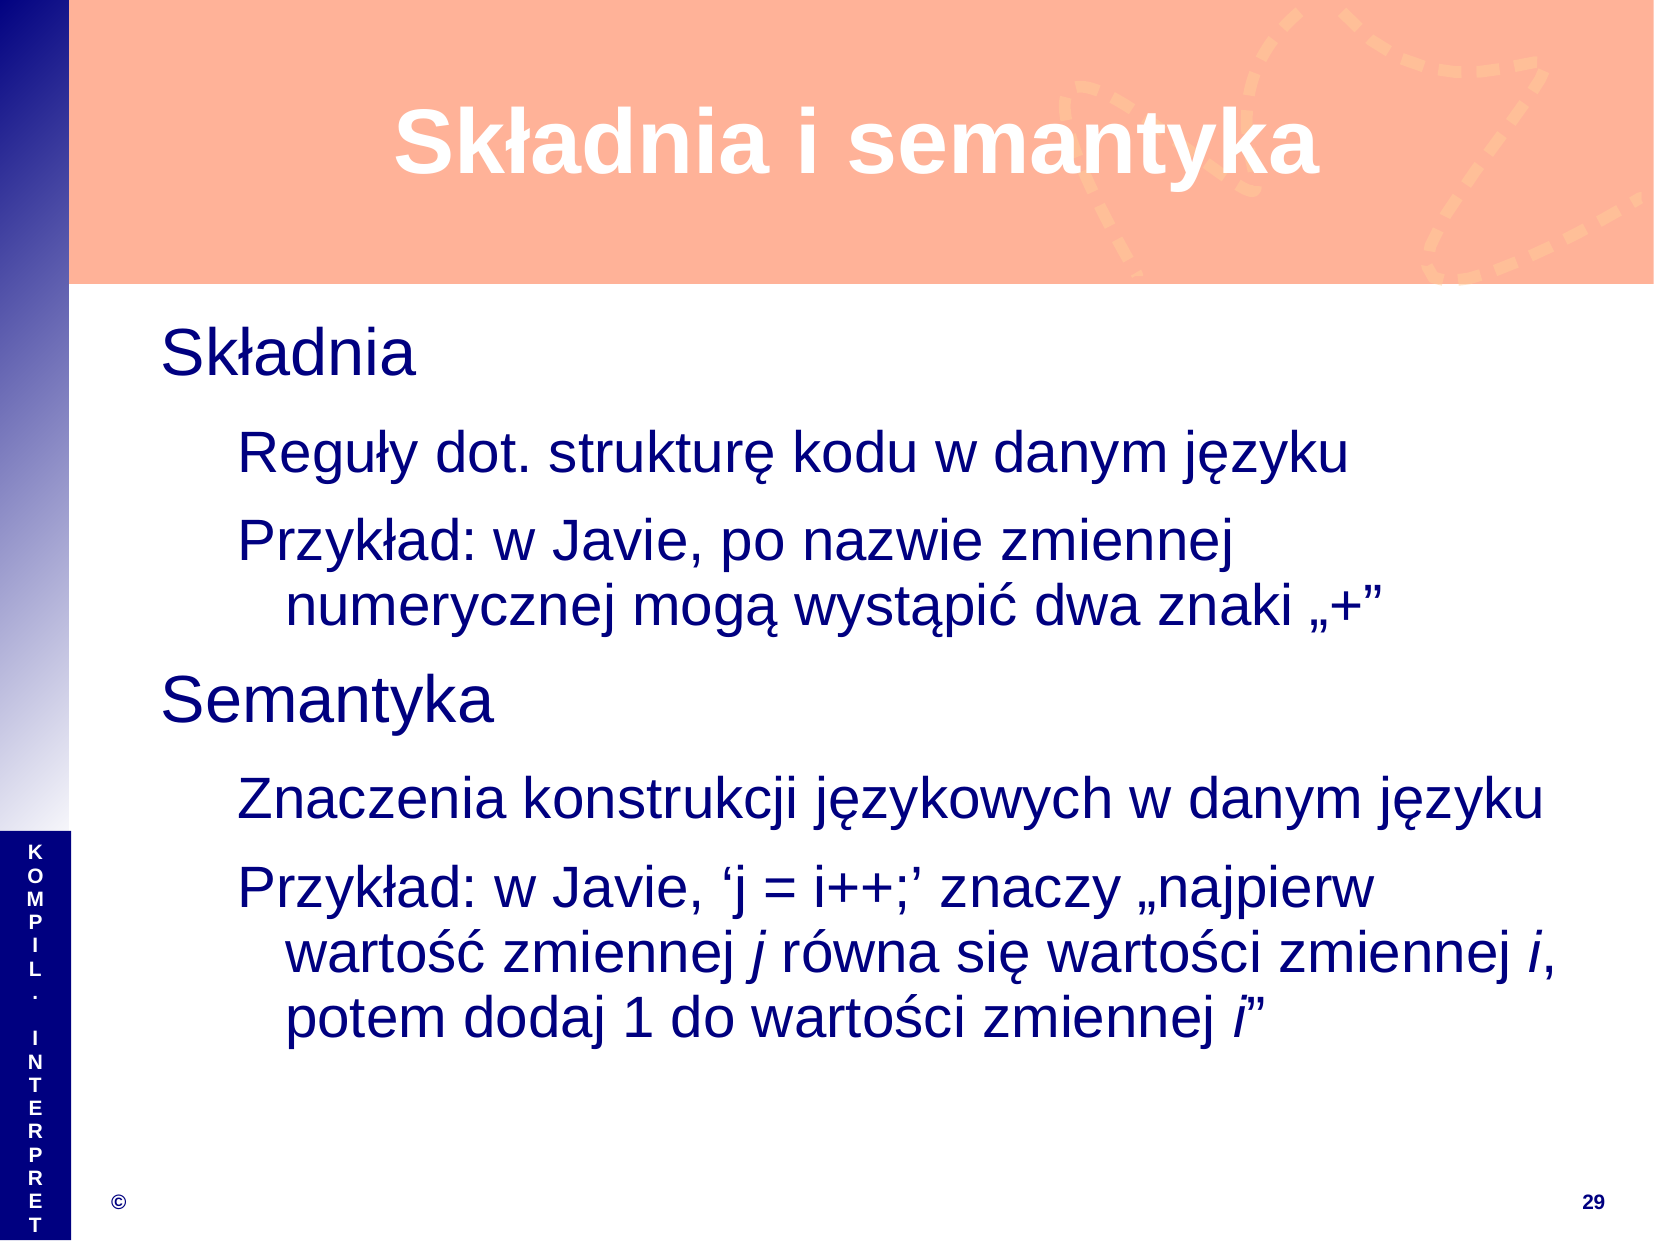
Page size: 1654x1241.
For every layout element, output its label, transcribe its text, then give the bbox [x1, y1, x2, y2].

text_box K O M P I L . I N T E R P R E T [0, 830, 71, 1241]
list Składnia Reguły dot. strukturę kodu w danym języku Przykład: w Javie, po nazwie zmiennej numerycznej mogą wystąpić dwa znaki „+” Semantyka Znaczenia konstrukcji językowych w danym języku Przykład: w Javie, ‘j = i++;’ znaczy „najpierw wartość zmiennej j równa się wartości zmiennej i, potem dodaj 1 do wartości zmiennej i” [143, 315, 1571, 1137]
title Składnia i semantyka [97, 37, 1617, 246]
